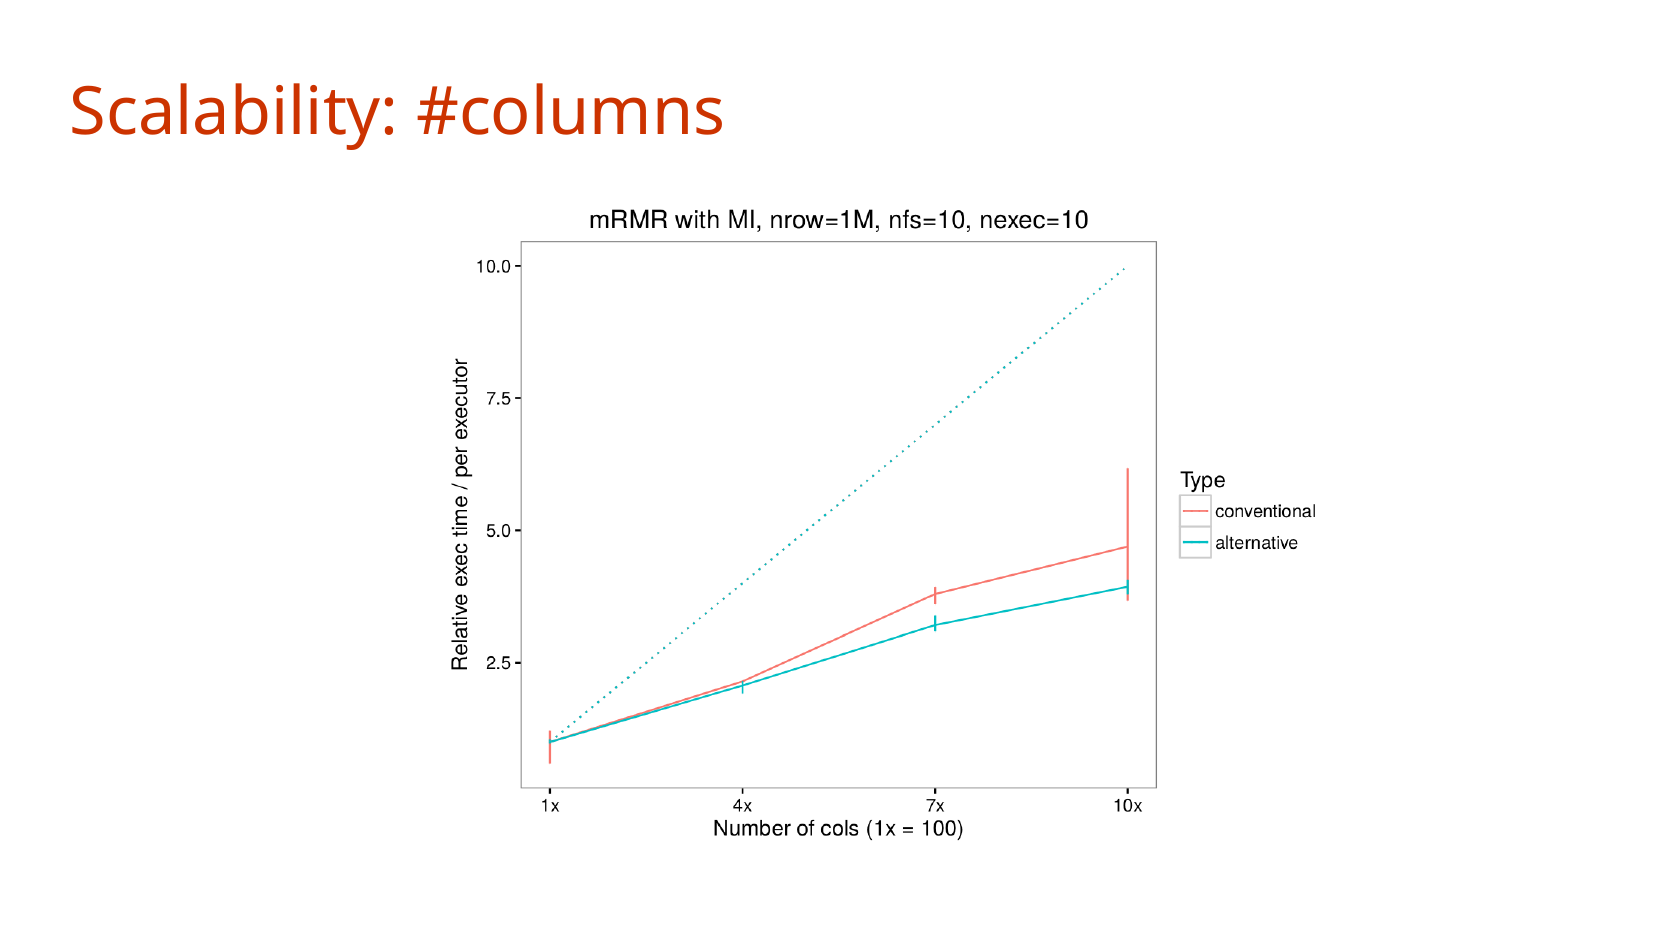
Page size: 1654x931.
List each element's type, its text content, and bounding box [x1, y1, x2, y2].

picture [430, 203, 1327, 851]
text_box Scalability: #columns [54, 55, 833, 153]
